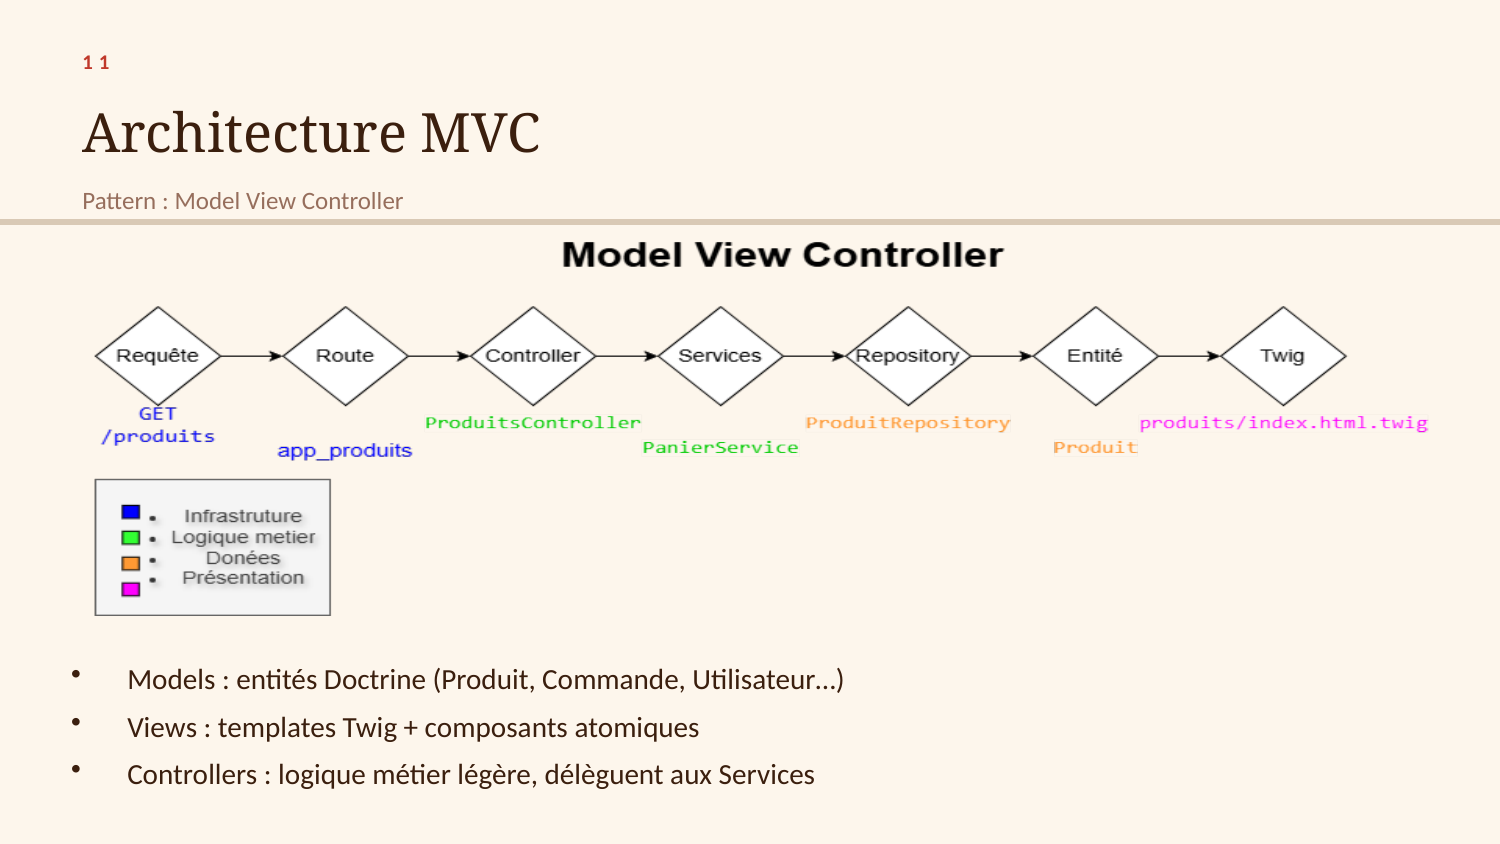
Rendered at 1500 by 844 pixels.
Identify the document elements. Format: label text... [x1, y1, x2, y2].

text_box 11 [67, 41, 218, 80]
picture [56, 220, 1447, 616]
text_box [0, 0, 1500, 225]
text_box Architecture MVC [67, 82, 1433, 176]
text_box Pattern : Model View Controller [67, 176, 1433, 220]
text_box Models : entités Doctrine (Produit, Commande, Utilisateur…) Views : templates Twig + composants atomiques Controllers : logique métier légère, délèguent aux Services [56, 616, 1407, 844]
